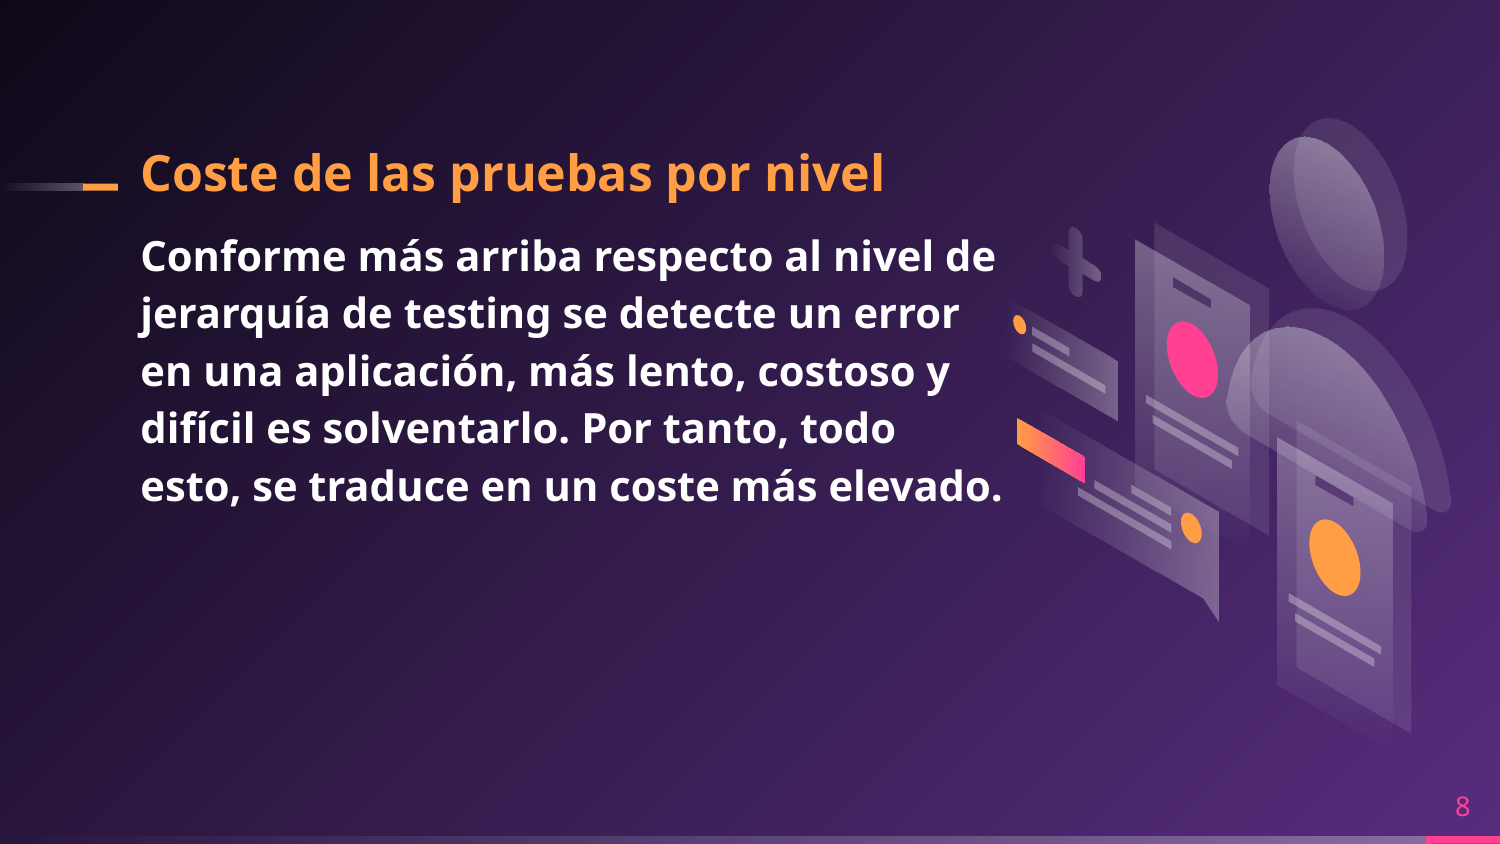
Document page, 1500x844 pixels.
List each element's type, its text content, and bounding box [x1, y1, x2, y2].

text_box [1016, 222, 1452, 751]
text_box [1049, 226, 1101, 297]
text_box [1269, 118, 1408, 310]
list Conforme más arriba respecto al nivel de jerarquía de testing se detecte un error en una aplicación, más lento, costoso y difícil es solventarlo. Por tanto, todo esto, se traduce en un coste más elevado. [140, 222, 1004, 783]
title Coste de las pruebas por nivel [140, 137, 1011, 203]
text_box [1003, 295, 1118, 421]
slide_number <número> [1426, 779, 1500, 837]
